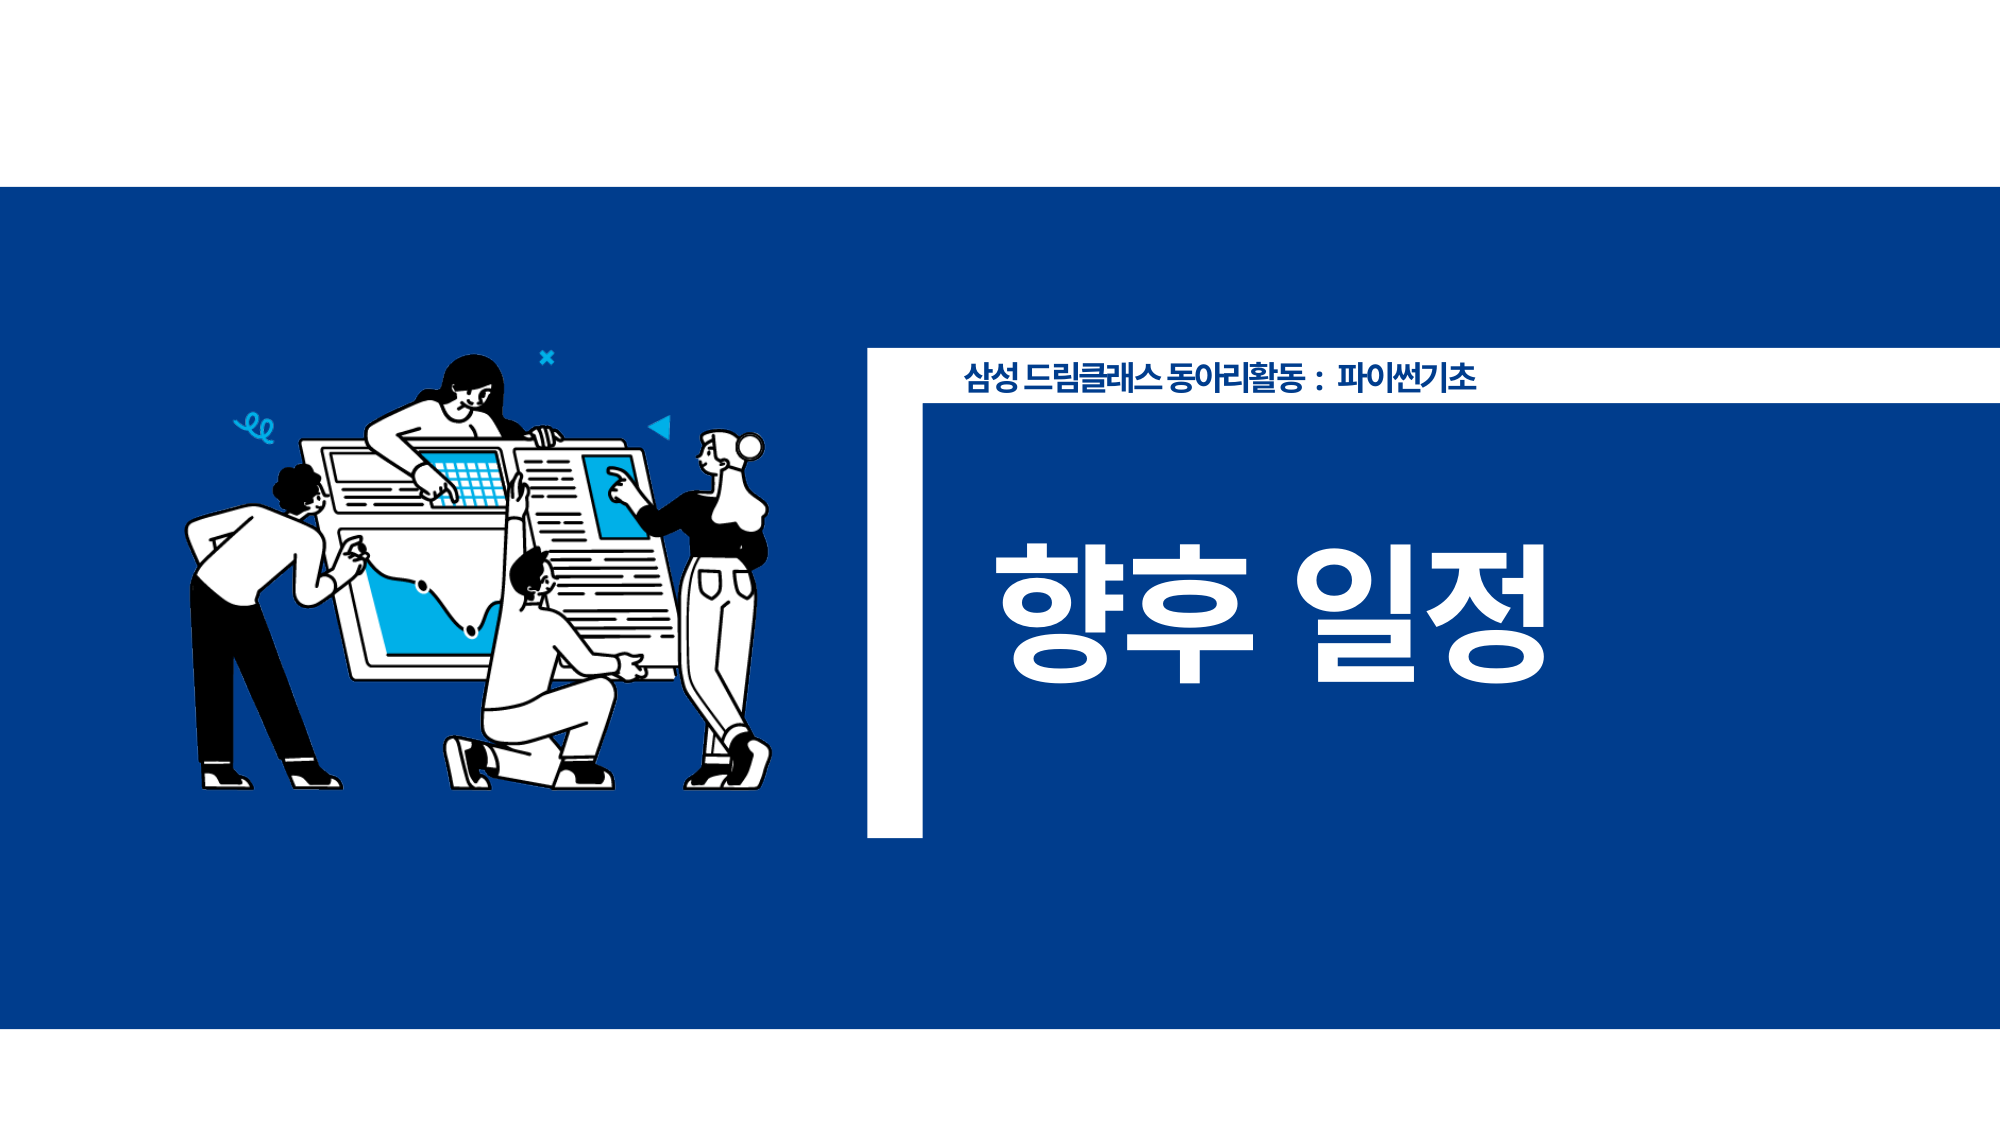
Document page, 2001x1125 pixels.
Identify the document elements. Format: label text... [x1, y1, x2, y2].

title 향후 일정 [990, 540, 1919, 704]
picture [184, 274, 844, 850]
